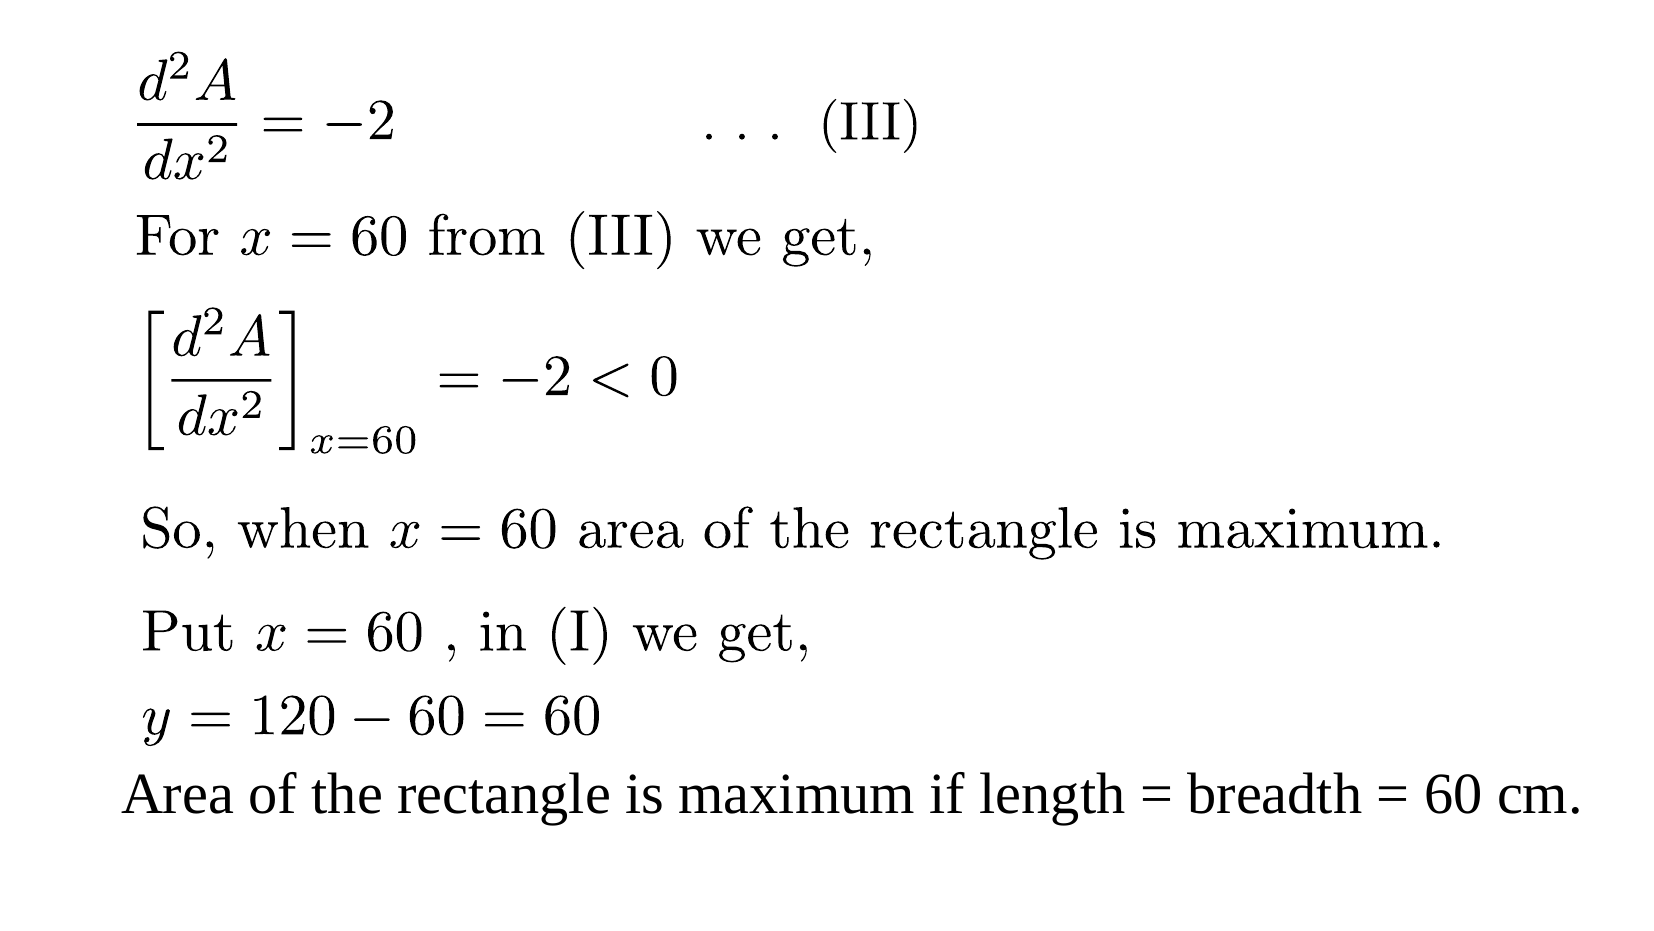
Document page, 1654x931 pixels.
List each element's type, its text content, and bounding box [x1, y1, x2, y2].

text_box [143, 606, 807, 665]
text_box [137, 51, 393, 180]
title Area of the rectangle is maximum if length = breadth = 60 cm. [47, 37, 1607, 886]
text_box [142, 695, 599, 747]
text_box [136, 307, 677, 454]
text_box [142, 506, 1440, 560]
text_box [704, 98, 917, 153]
text_box [136, 211, 871, 270]
